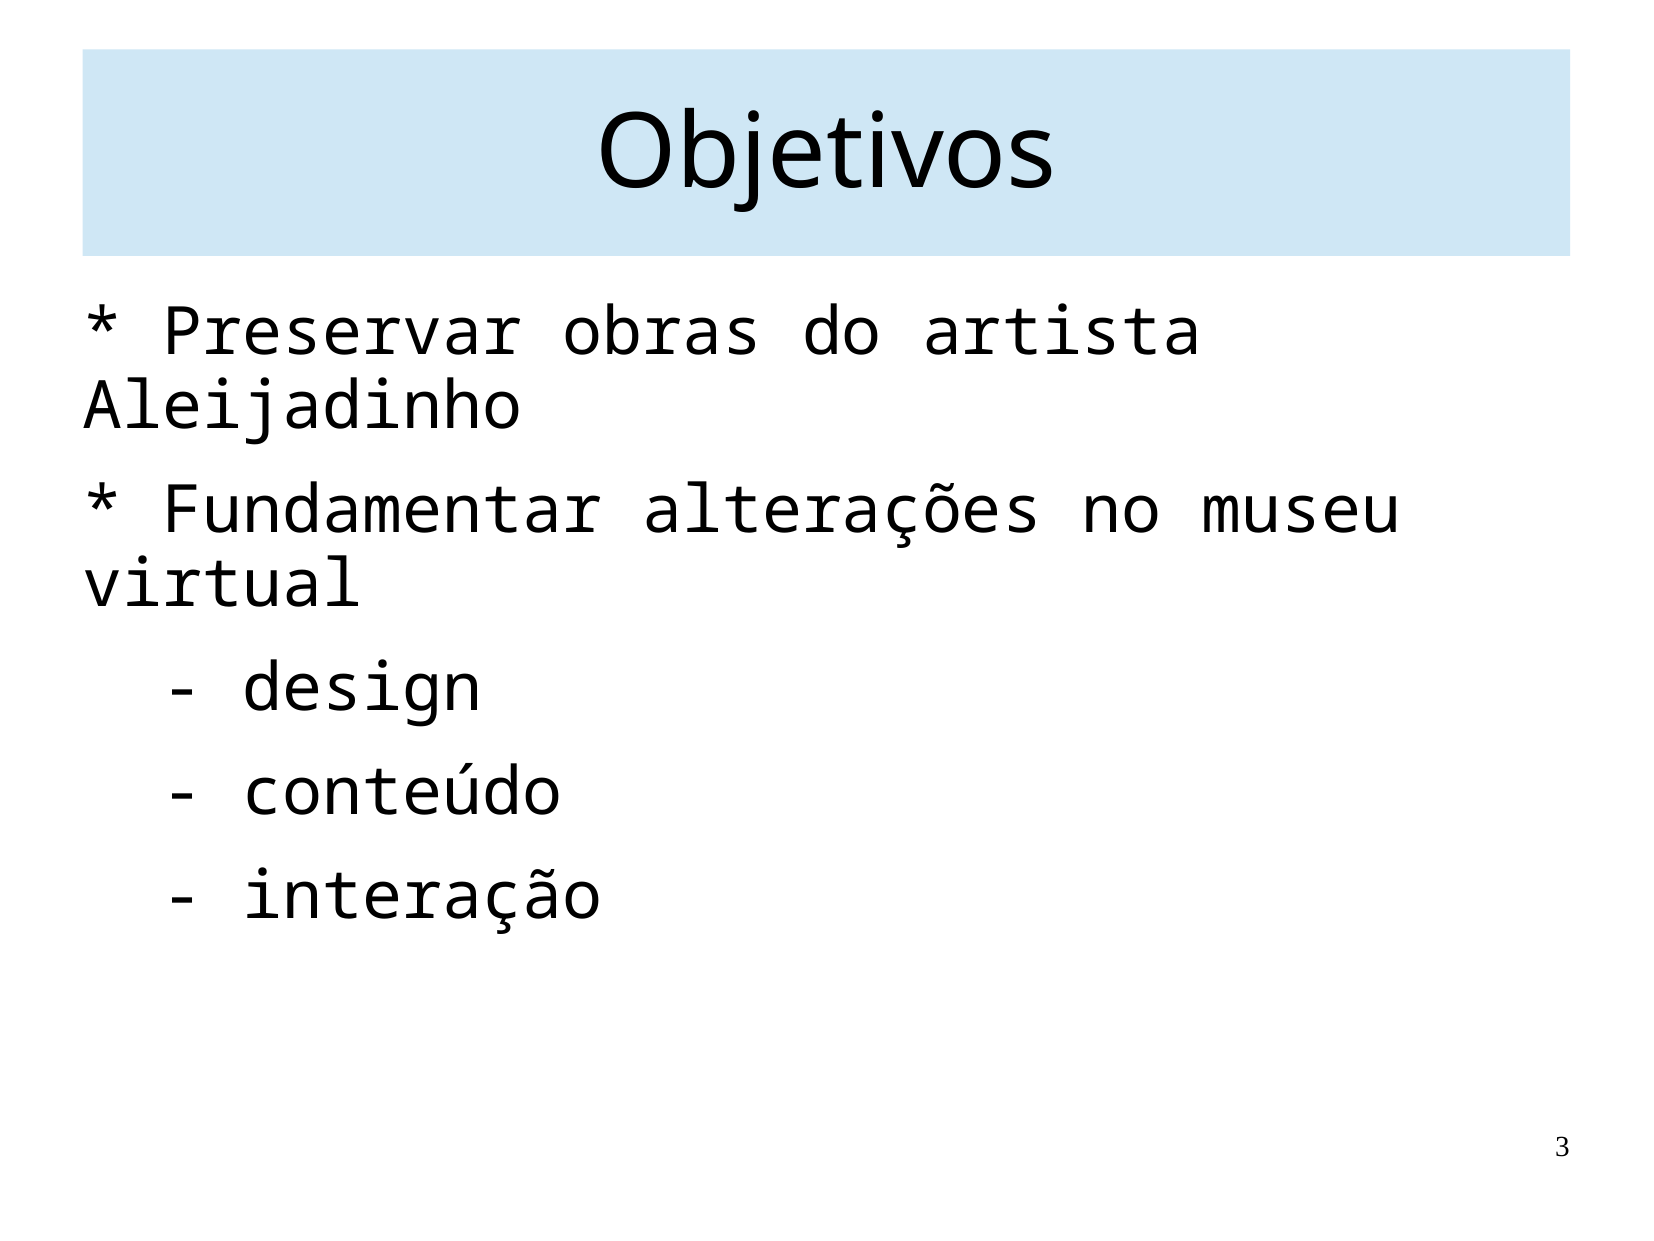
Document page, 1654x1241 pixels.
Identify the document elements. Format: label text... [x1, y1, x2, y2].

title Objetivos [82, 49, 1571, 256]
list * Preservar obras do artista Aleijadinho * Fundamentar alterações no museu virtual - design - conteúdo - interação [82, 290, 1537, 1009]
